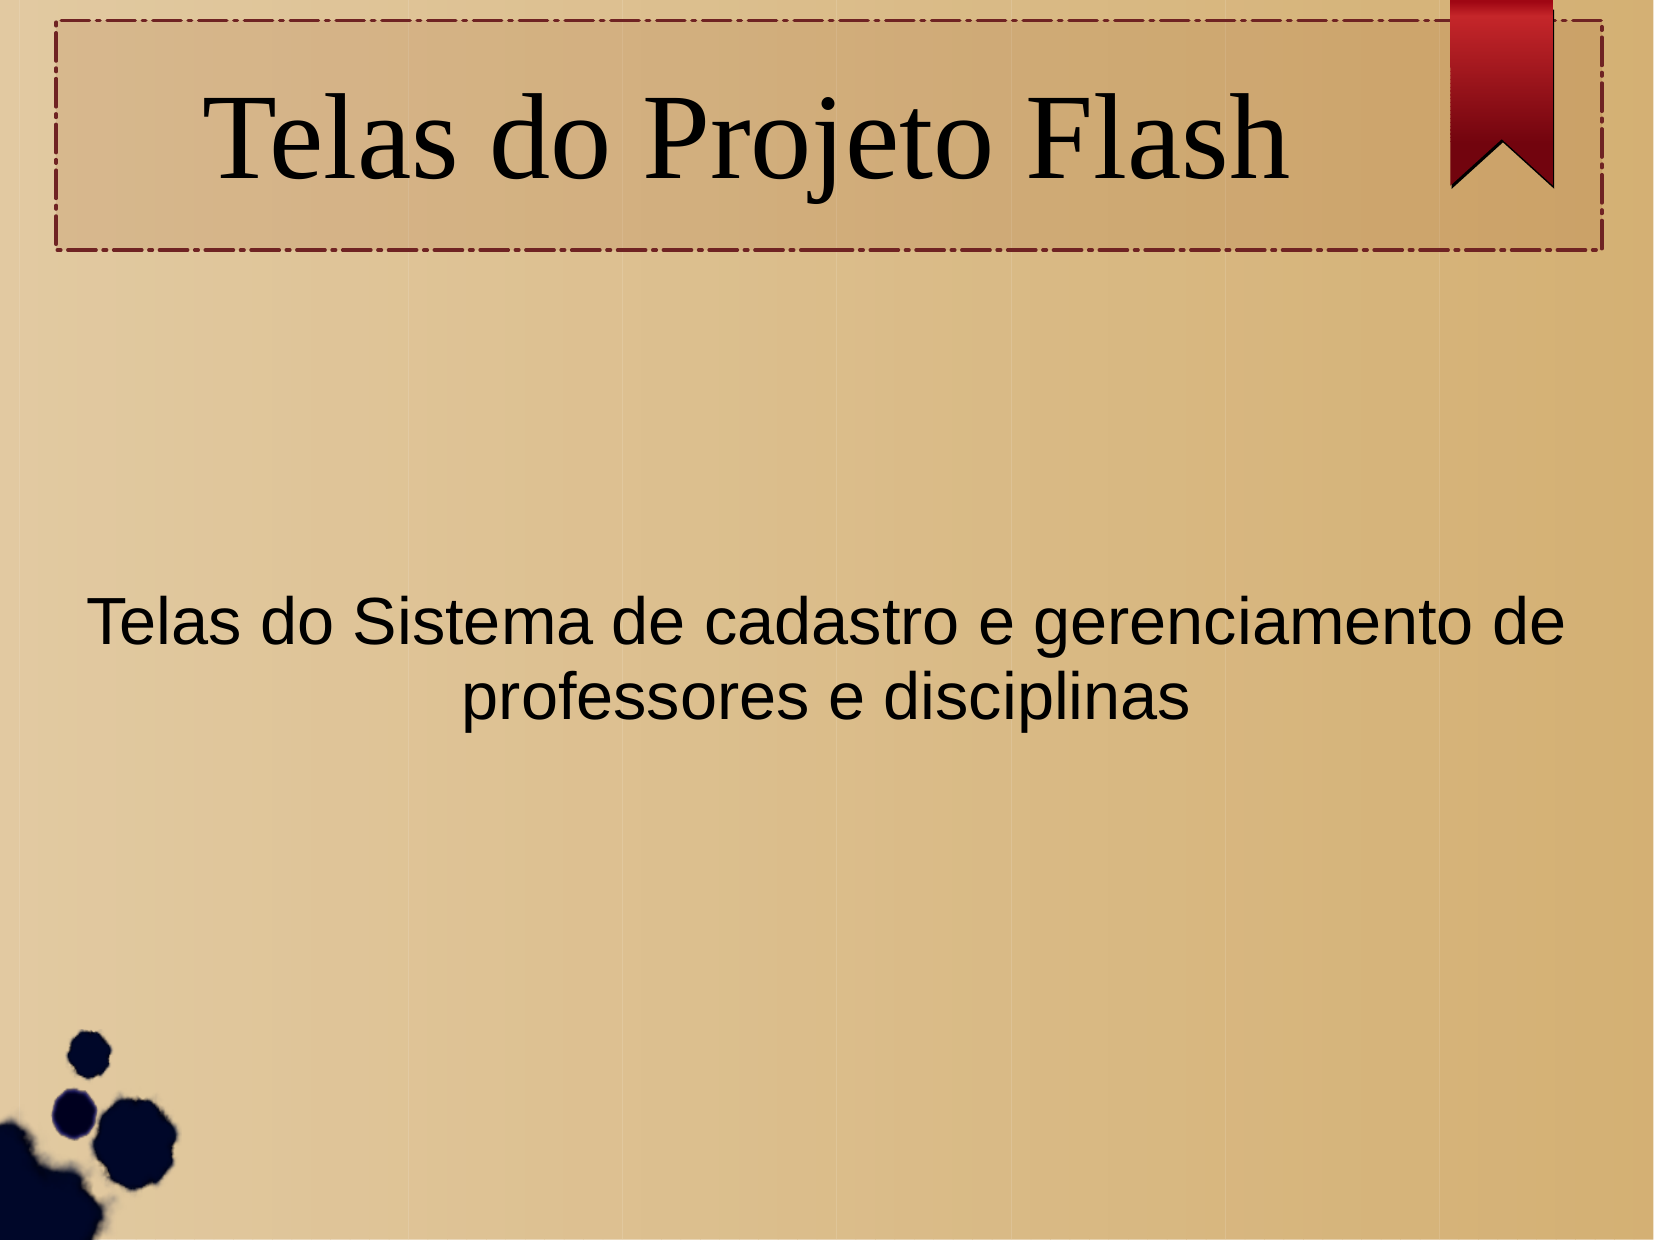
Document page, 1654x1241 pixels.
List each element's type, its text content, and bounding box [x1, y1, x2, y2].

title Telas do Projeto Flash [82, 47, 1412, 229]
subtitle Telas do Sistema de cadastro e gerenciamento de professores e disciplinas [82, 299, 1571, 1019]
